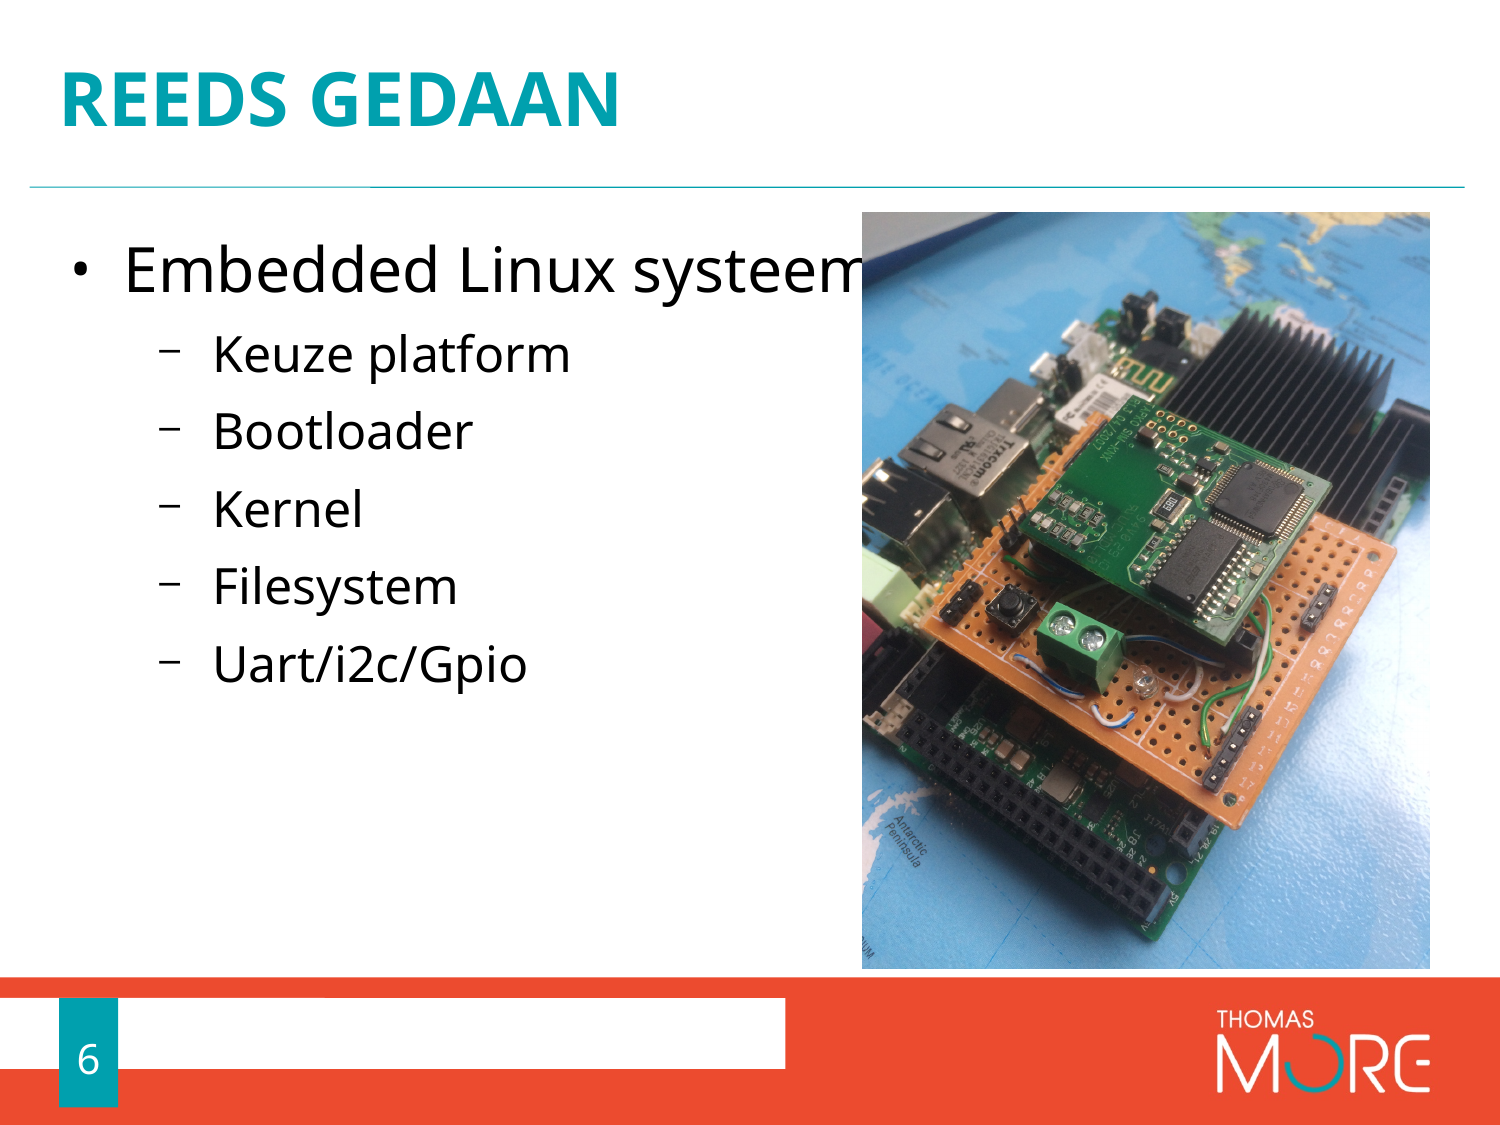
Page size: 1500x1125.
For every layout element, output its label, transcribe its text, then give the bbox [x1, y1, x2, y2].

picture [1187, 980, 1459, 1122]
list Embedded Linux systeem Keuze platform Bootloader Kernel Filesystem Uart/i2c/Gpio [0, 188, 1500, 916]
title Reeds gedaan [0, 0, 1500, 188]
footer [123, 998, 786, 1069]
slide_number <number> [59, 998, 119, 1108]
picture [862, 212, 1430, 969]
